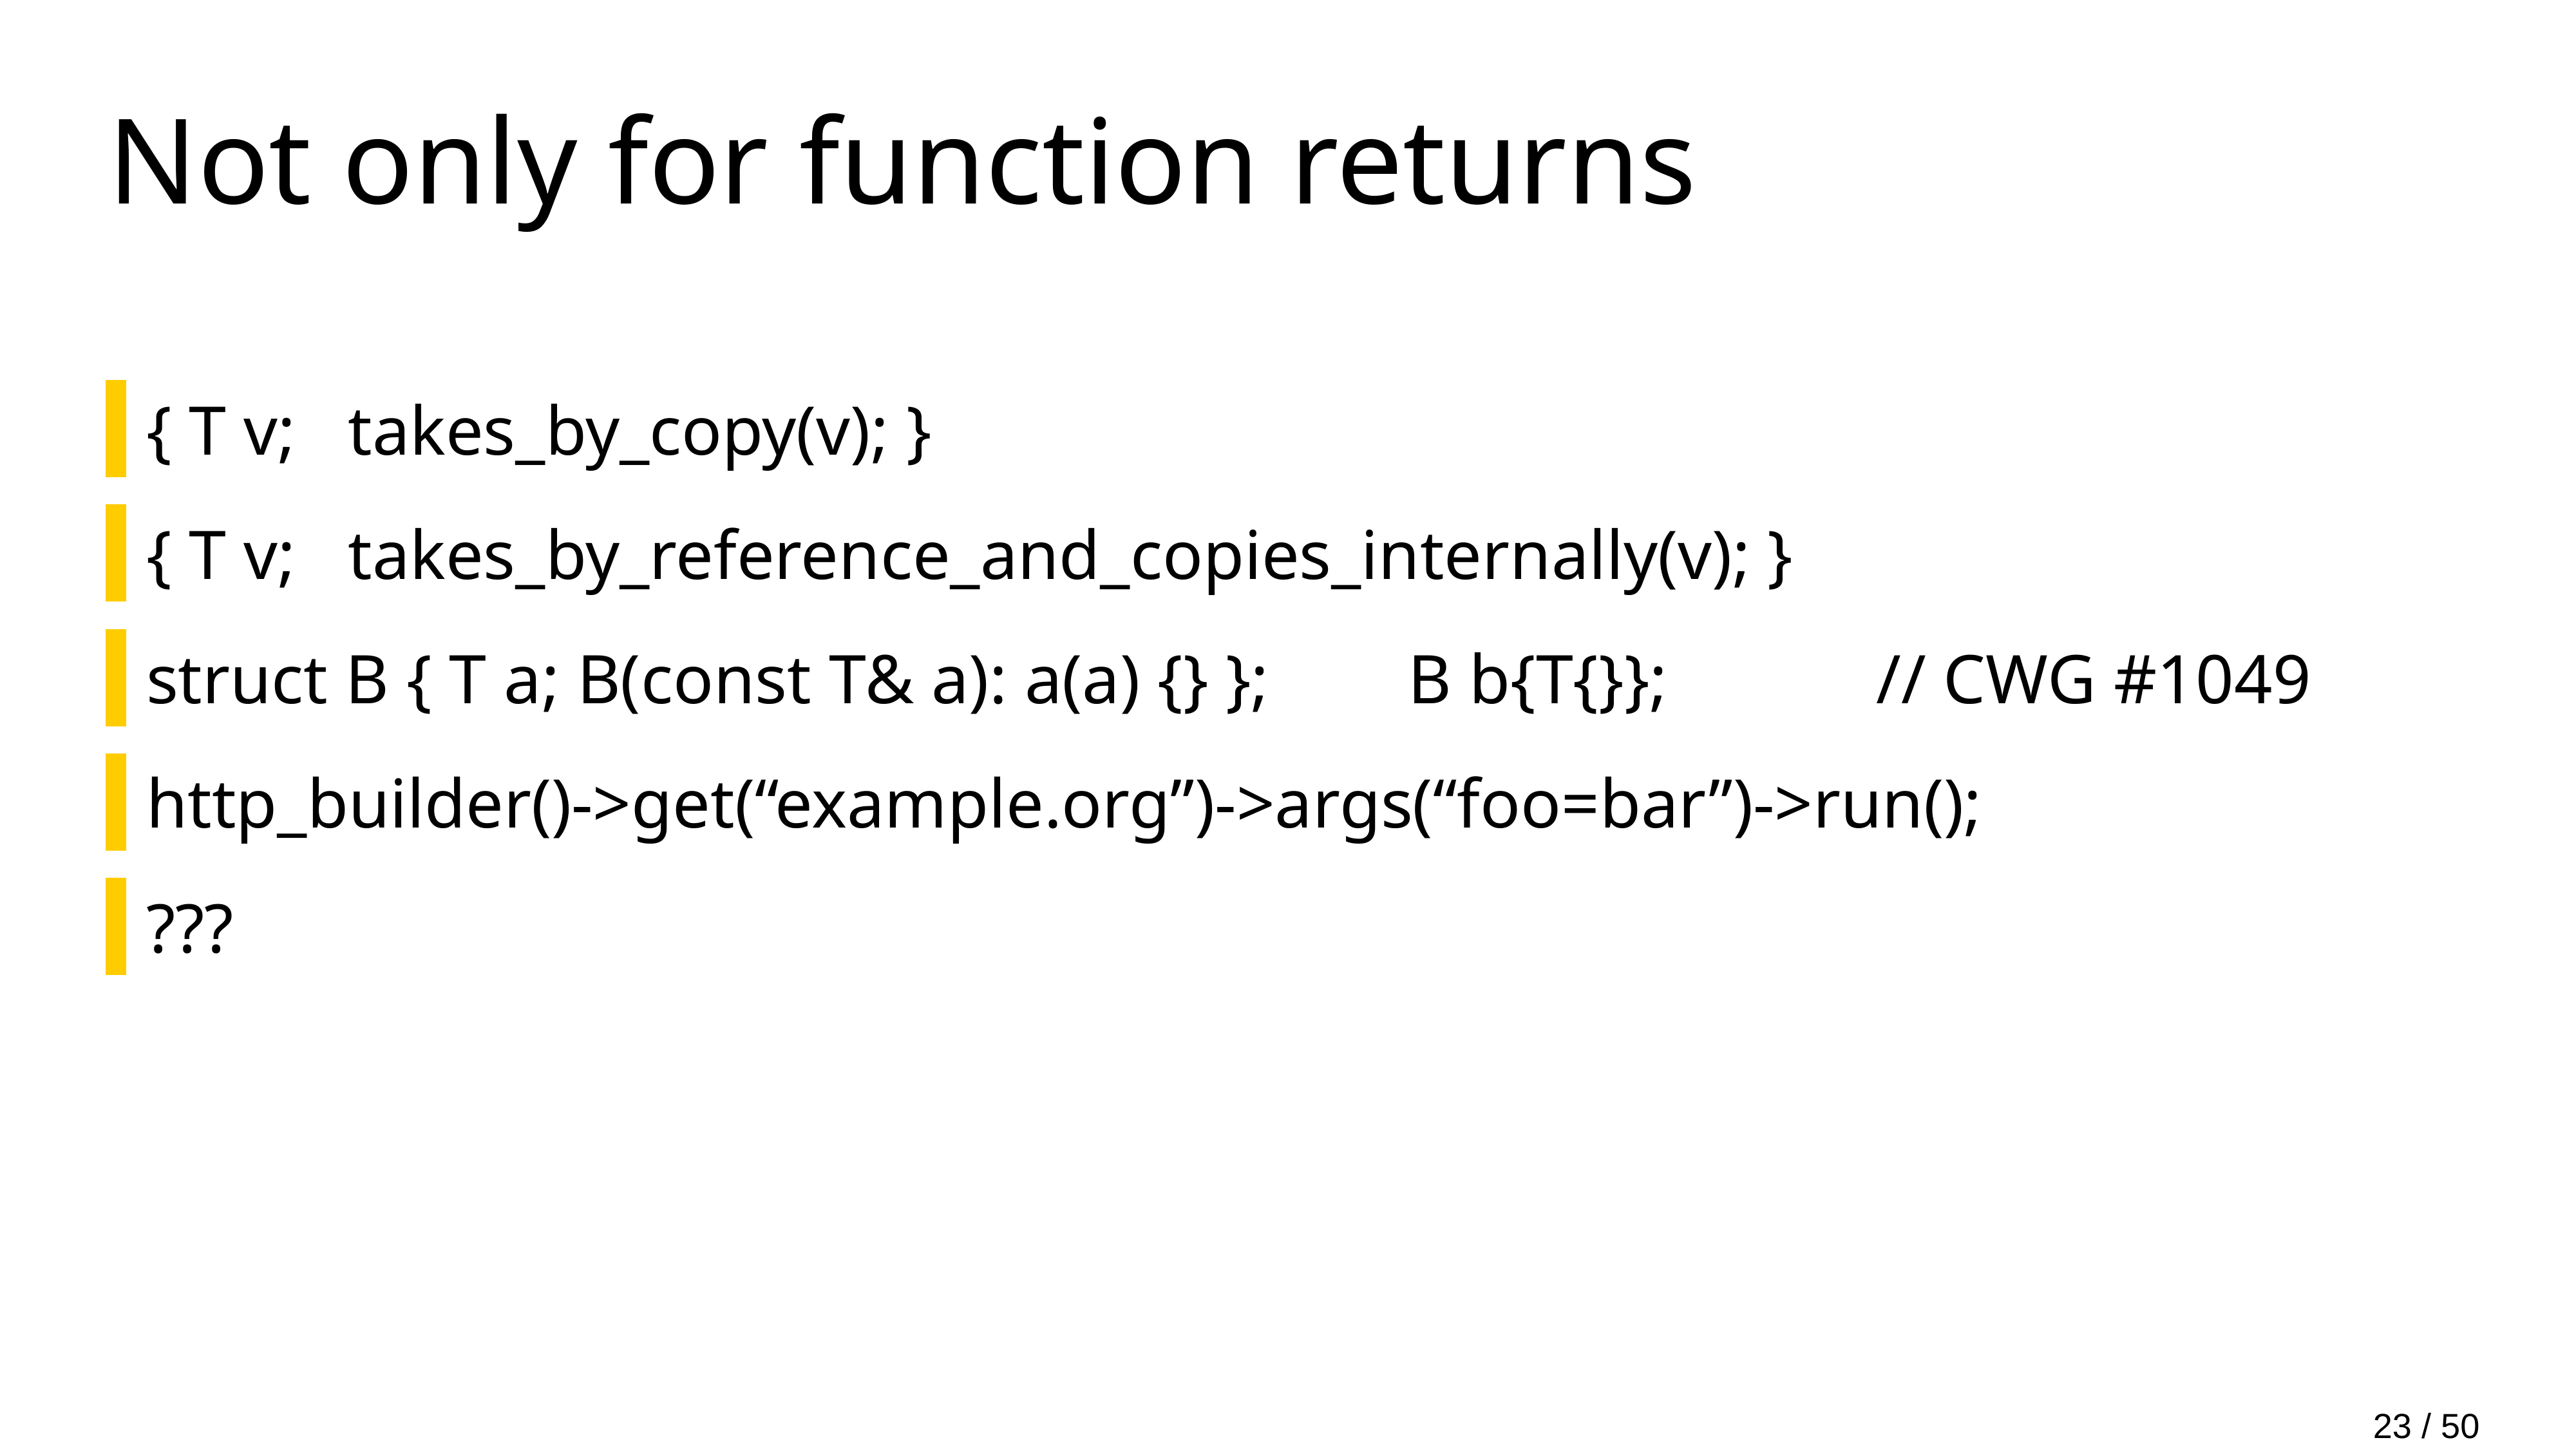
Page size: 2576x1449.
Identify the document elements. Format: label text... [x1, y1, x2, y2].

text_box <number> / 50 [2363, 1402, 2576, 1449]
text_box { T v; takes_by_copy(v); } { T v; takes_by_reference_and_copies_internally(v); } struct B { T a; B(const T& a): a(a) {} }; B b{T{}}; // CWG #1049 http_builder()->get(“example.org”)->args(“foo=bar”)->run(); ??? [96, 364, 2512, 1419]
title Not only for function returns [108, 80, 2468, 242]
